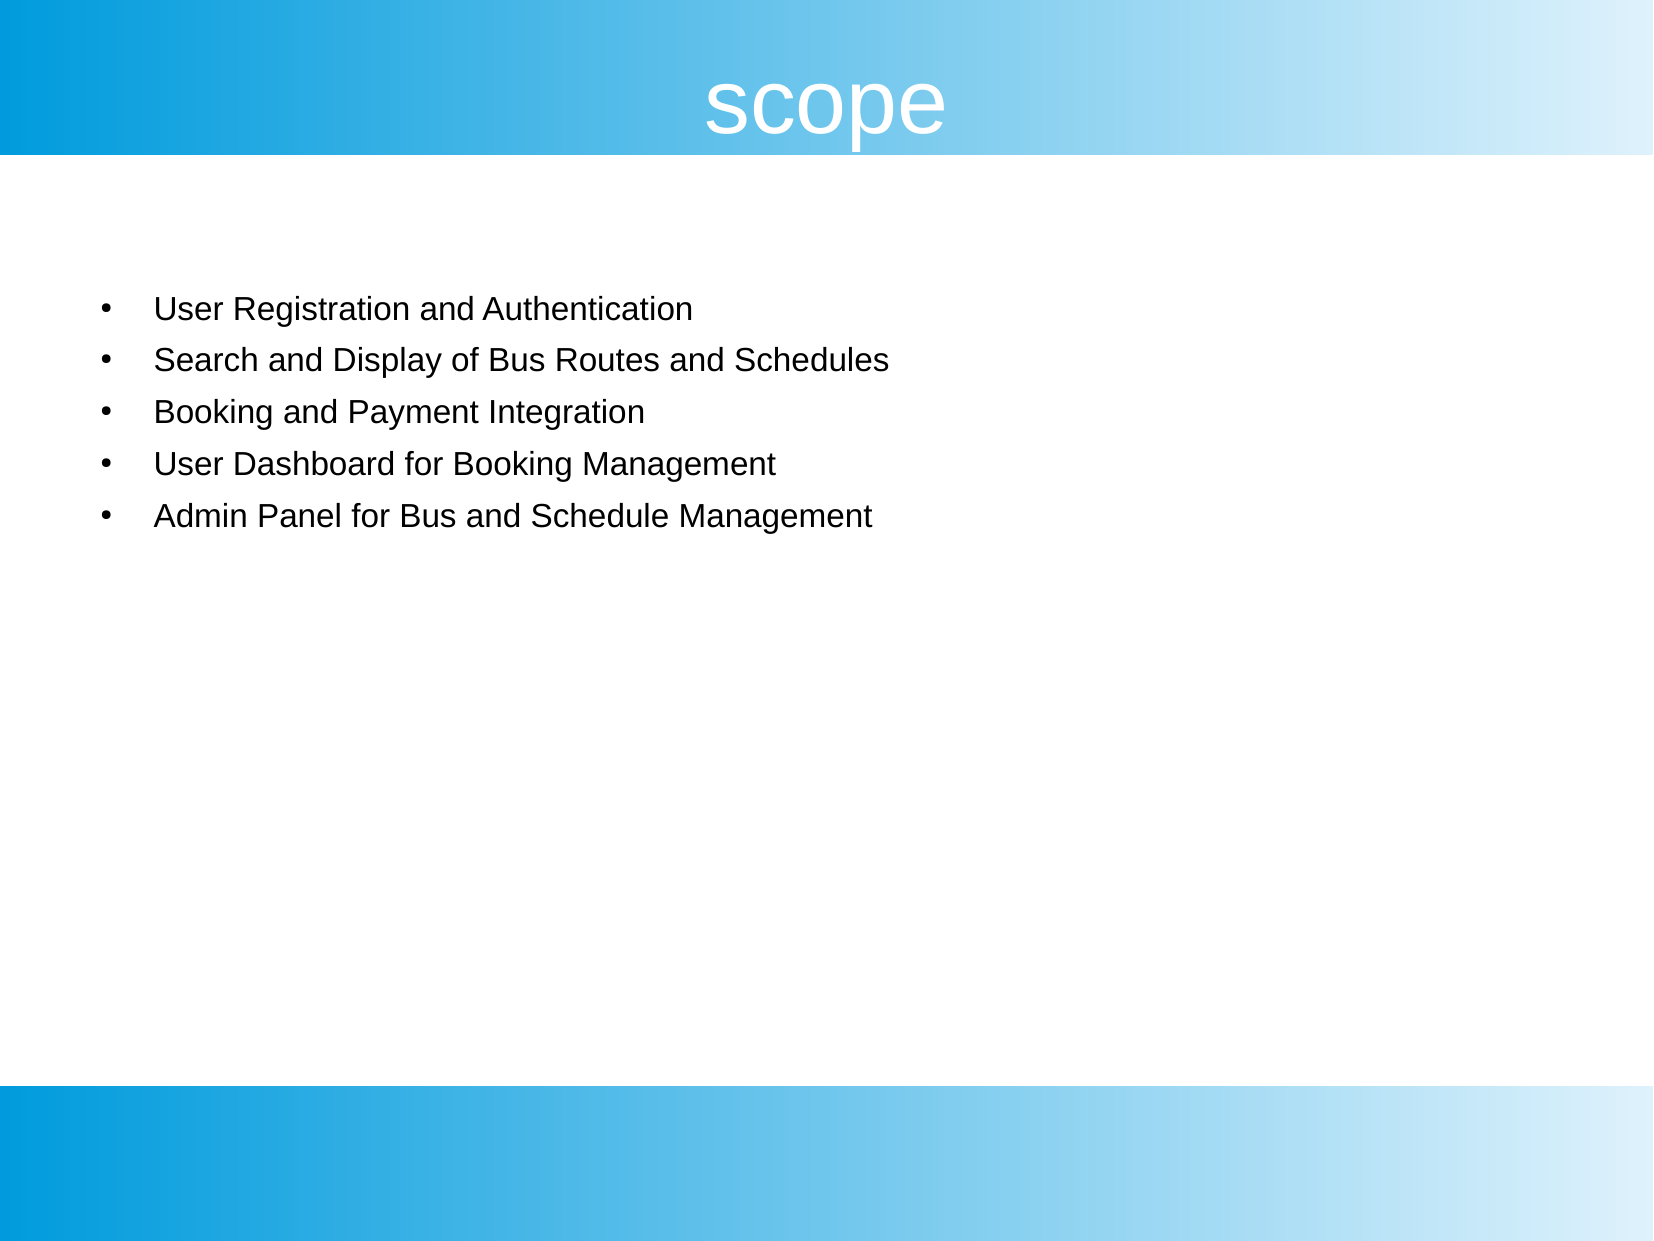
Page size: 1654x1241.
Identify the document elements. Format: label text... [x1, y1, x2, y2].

list User Registration and Authentication Search and Display of Bus Routes and Schedules Booking and Payment Integration User Dashboard for Booking Management Admin Panel for Bus and Schedule Management [82, 290, 1571, 1010]
title scope [82, 49, 1571, 155]
